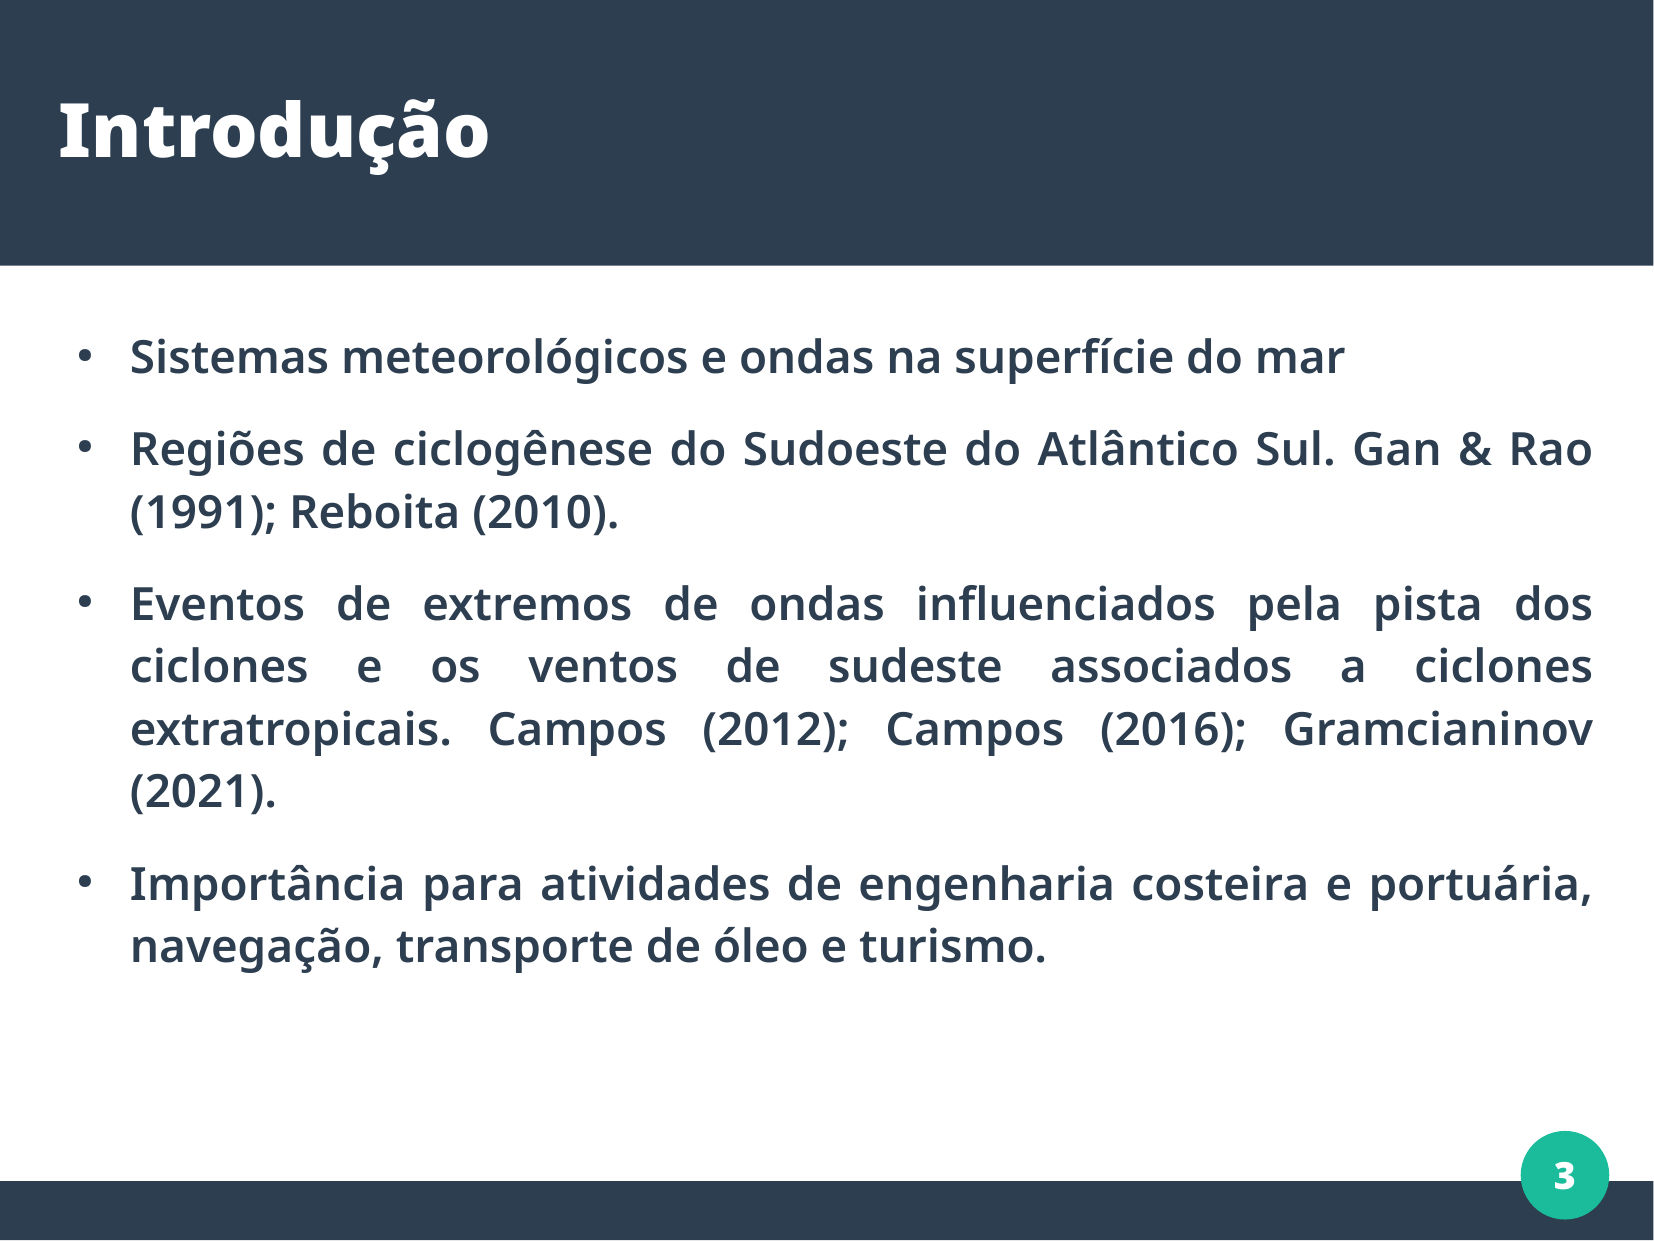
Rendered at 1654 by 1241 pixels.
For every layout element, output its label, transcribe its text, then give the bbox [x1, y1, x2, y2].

list Sistemas meteorológicos e ondas na superfície do mar Regiões de ciclogênese do Sudoeste do Atlântico Sul. Gan & Rao (1991); Reboita (2010). Eventos de extremos de ondas influenciados pela pista dos ciclones e os ventos de sudeste associados a ciclones extratropicais. Campos (2012); Campos (2016); Gramcianinov (2021). Importância para atividades de engenharia costeira e portuária, navegação, transporte de óleo e turismo. [59, 324, 1595, 1152]
title Introdução [59, 49, 1595, 207]
